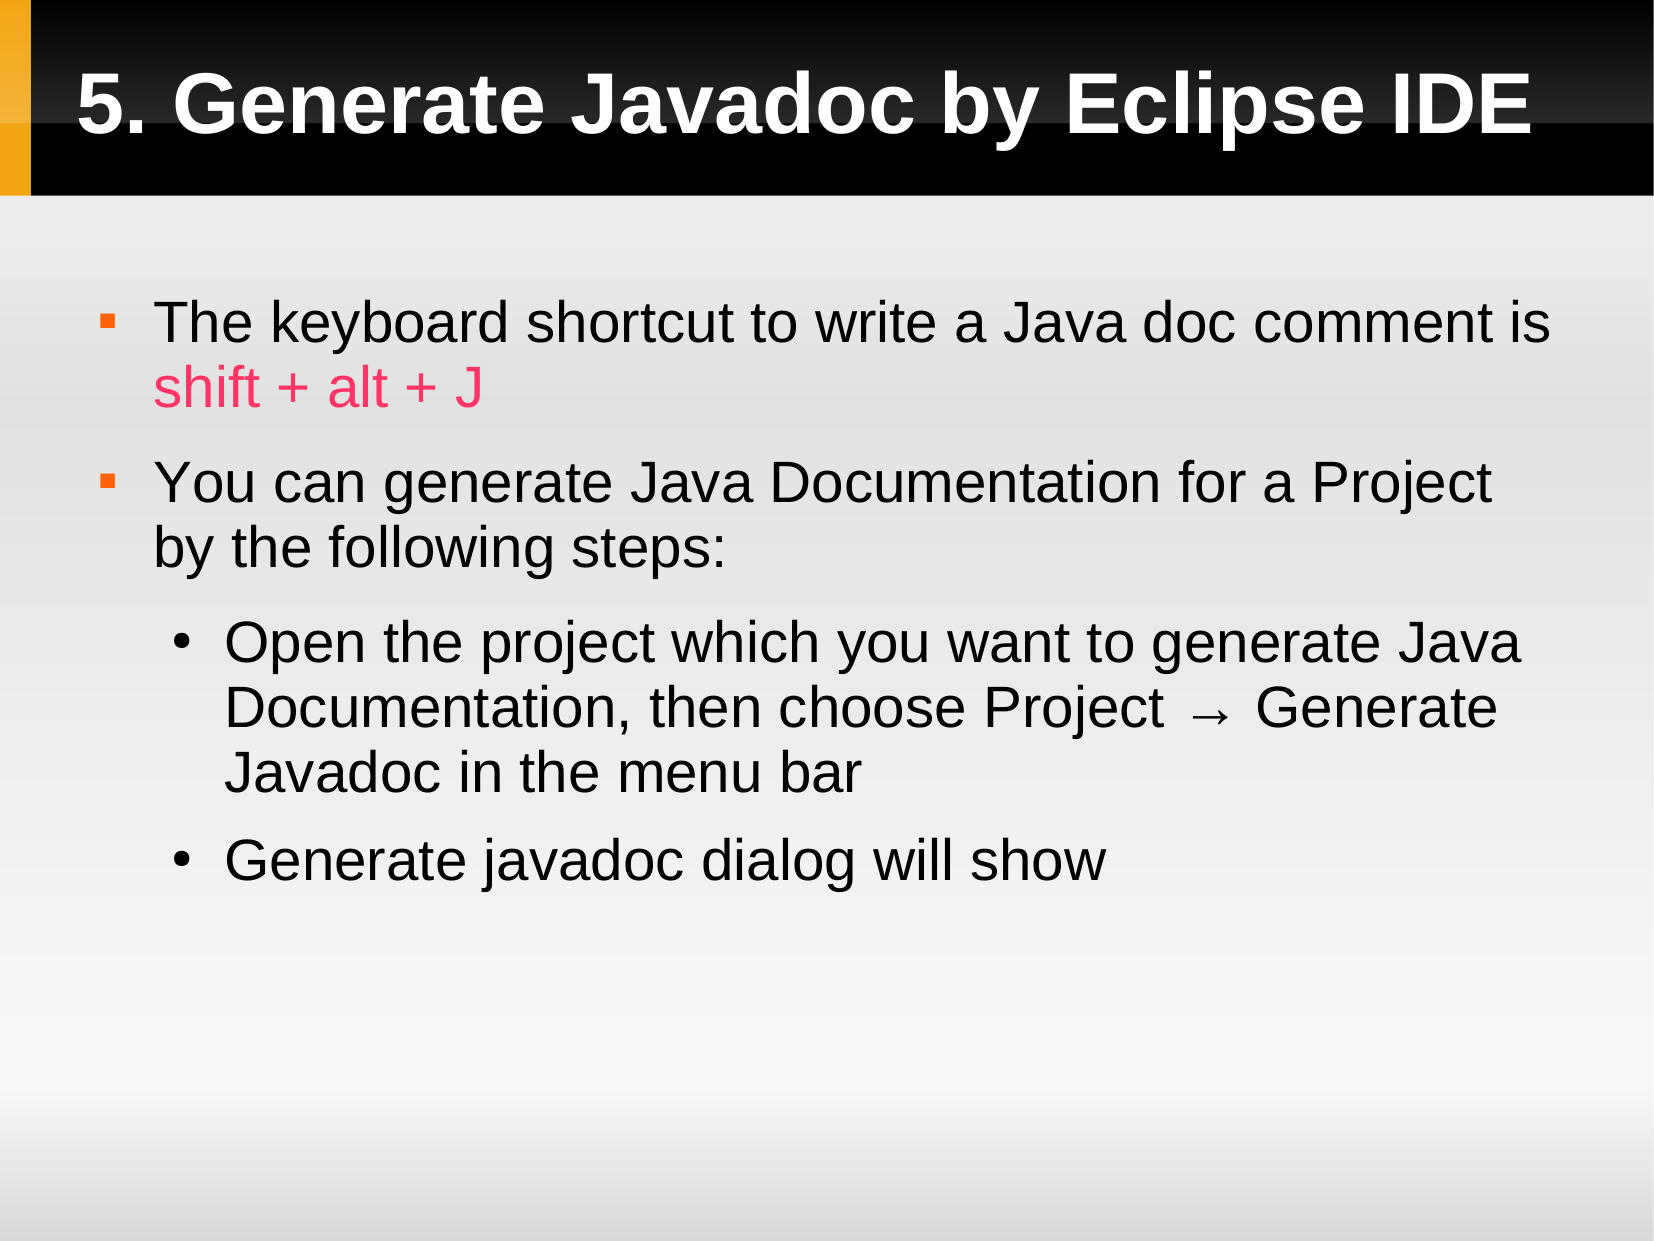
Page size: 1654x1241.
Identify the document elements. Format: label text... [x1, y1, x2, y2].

title 5. Generate Javadoc by Eclipse IDE [76, 0, 1565, 208]
picture [0, 0, 1654, 1241]
list The keyboard shortcut to write a Java doc comment is shift + alt + J You can generate Java Documentation for a Project by the following steps: Open the project which you want to generate Java Documentation, then choose Project → Generate Javadoc in the menu bar Generate javadoc dialog will show [82, 290, 1571, 1109]
